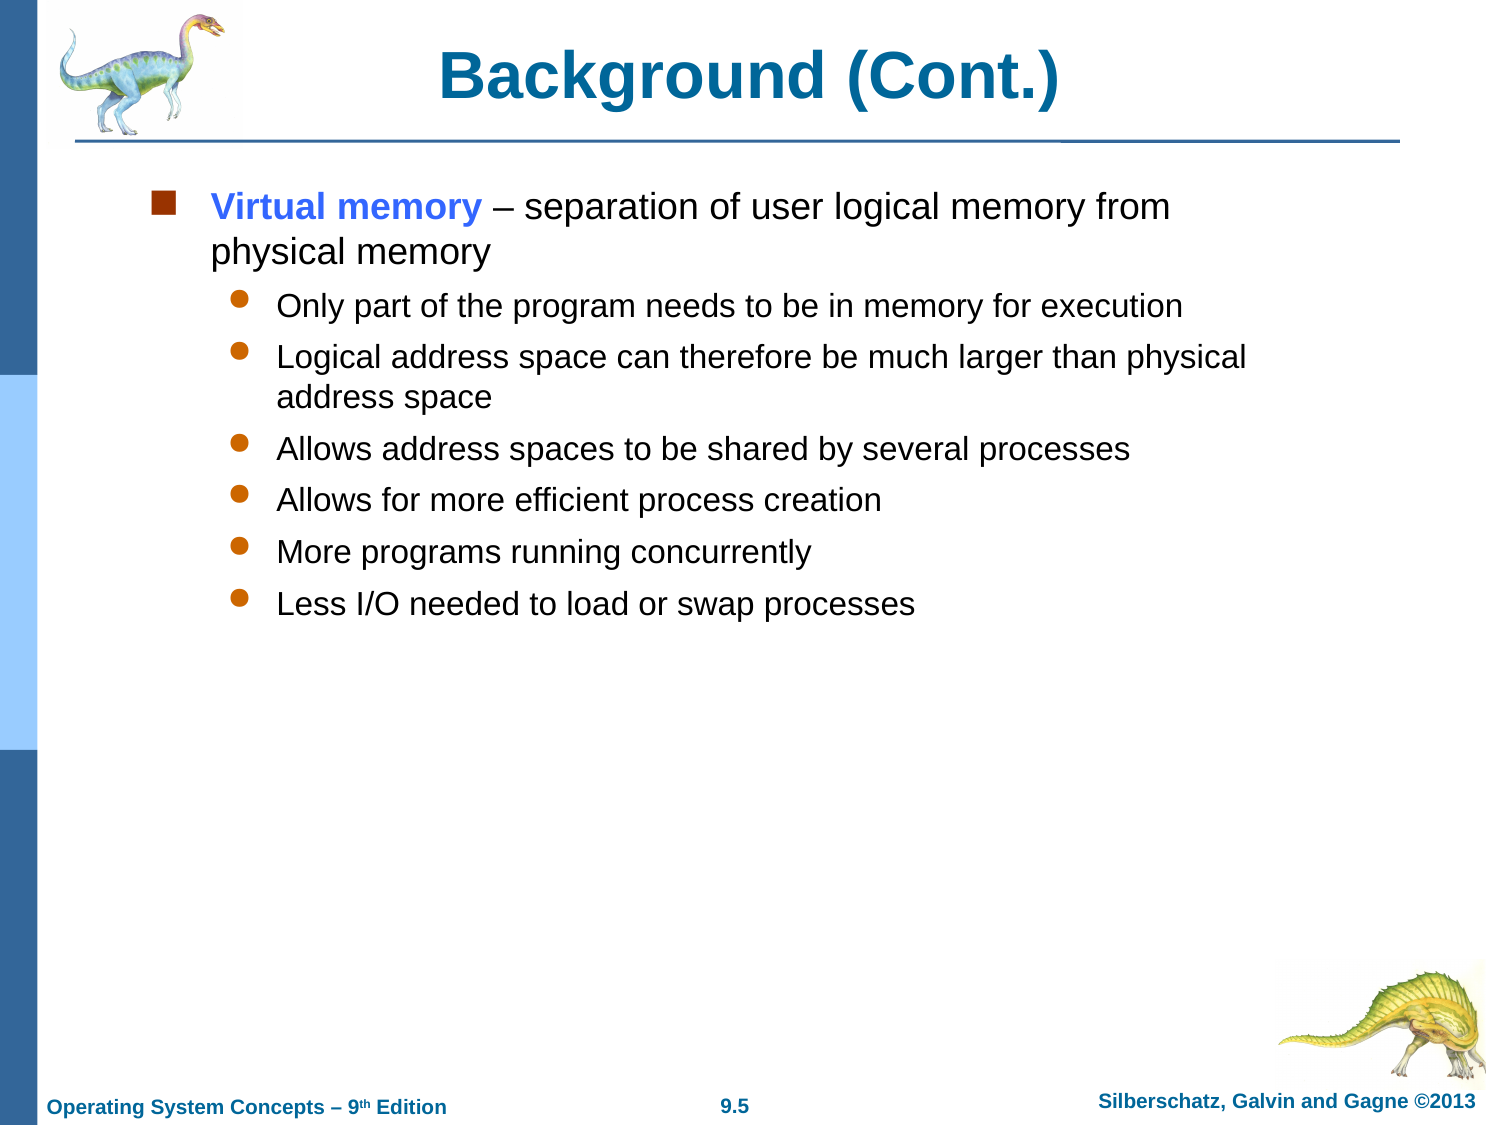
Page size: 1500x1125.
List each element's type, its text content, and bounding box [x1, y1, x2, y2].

picture [46, 0, 243, 149]
list Virtual memory – separation of user logical memory from physical memory Only part of the program needs to be in memory for execution Logical address space can therefore be much larger than physical address space Allows address spaces to be shared by several processes Allows for more efficient process creation More programs running concurrently Less I/O needed to load or swap processes [139, 174, 1317, 918]
picture [1275, 959, 1486, 1090]
title Background (Cont.) [75, 24, 1425, 120]
